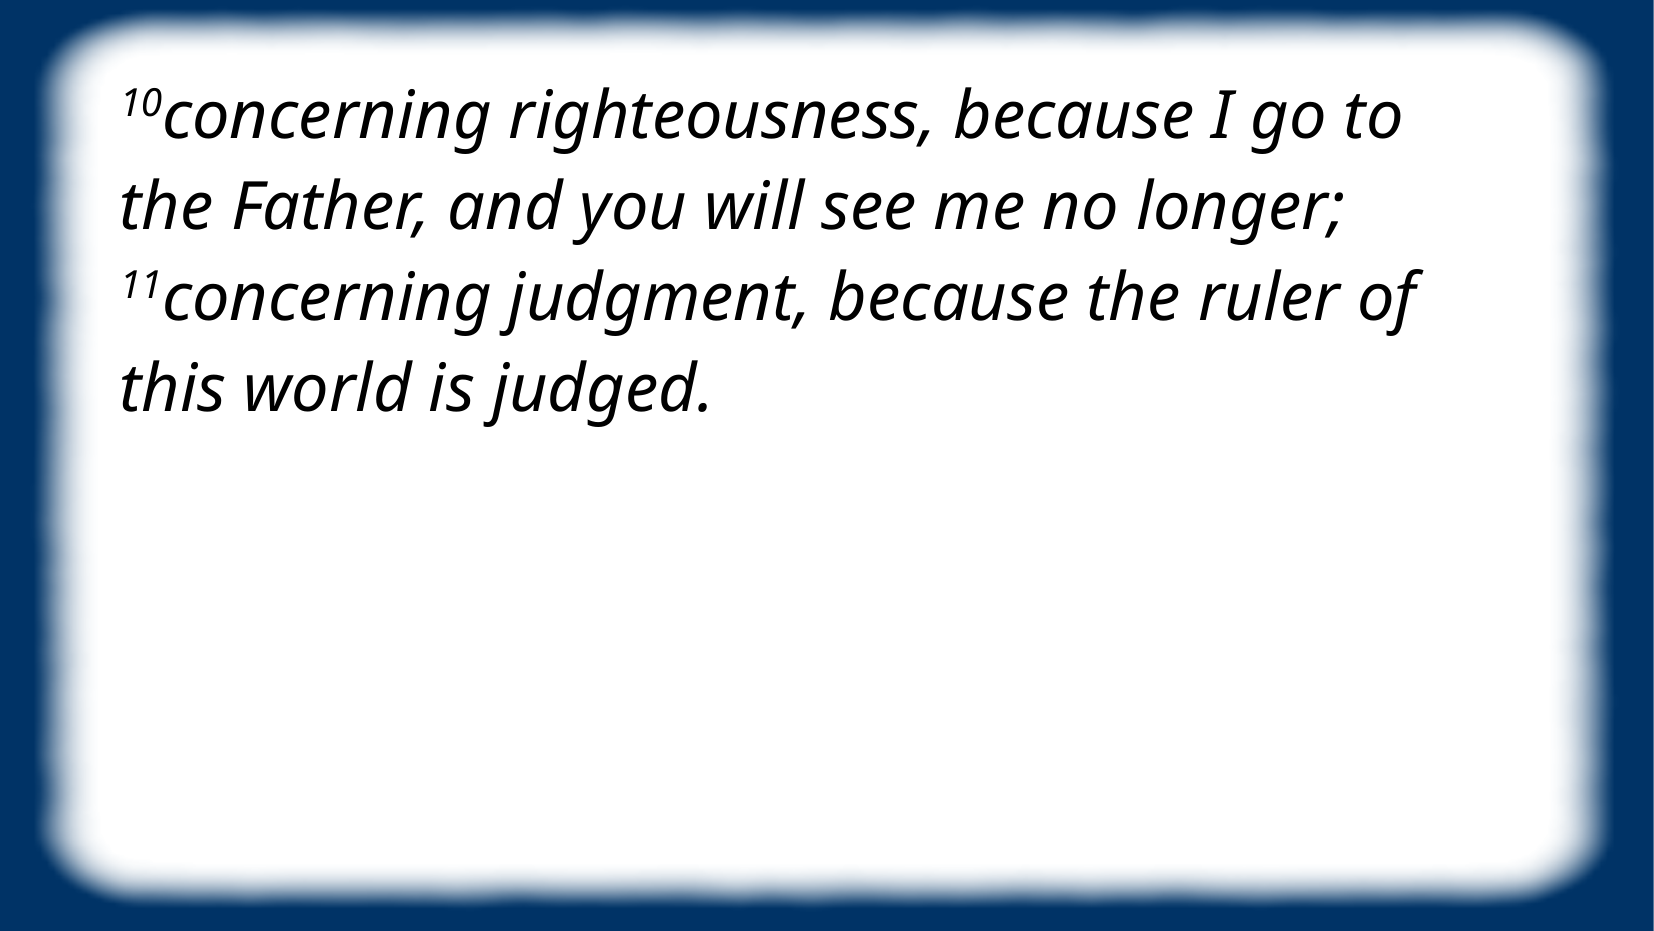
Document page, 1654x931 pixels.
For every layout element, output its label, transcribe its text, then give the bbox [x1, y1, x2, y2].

picture [0, 0, 1654, 931]
text_box 10concerning righteousness, because I go to the Father, and you will see me no longer; 11concerning judgment, because the ruler of this world is judged. [105, 60, 1531, 430]
